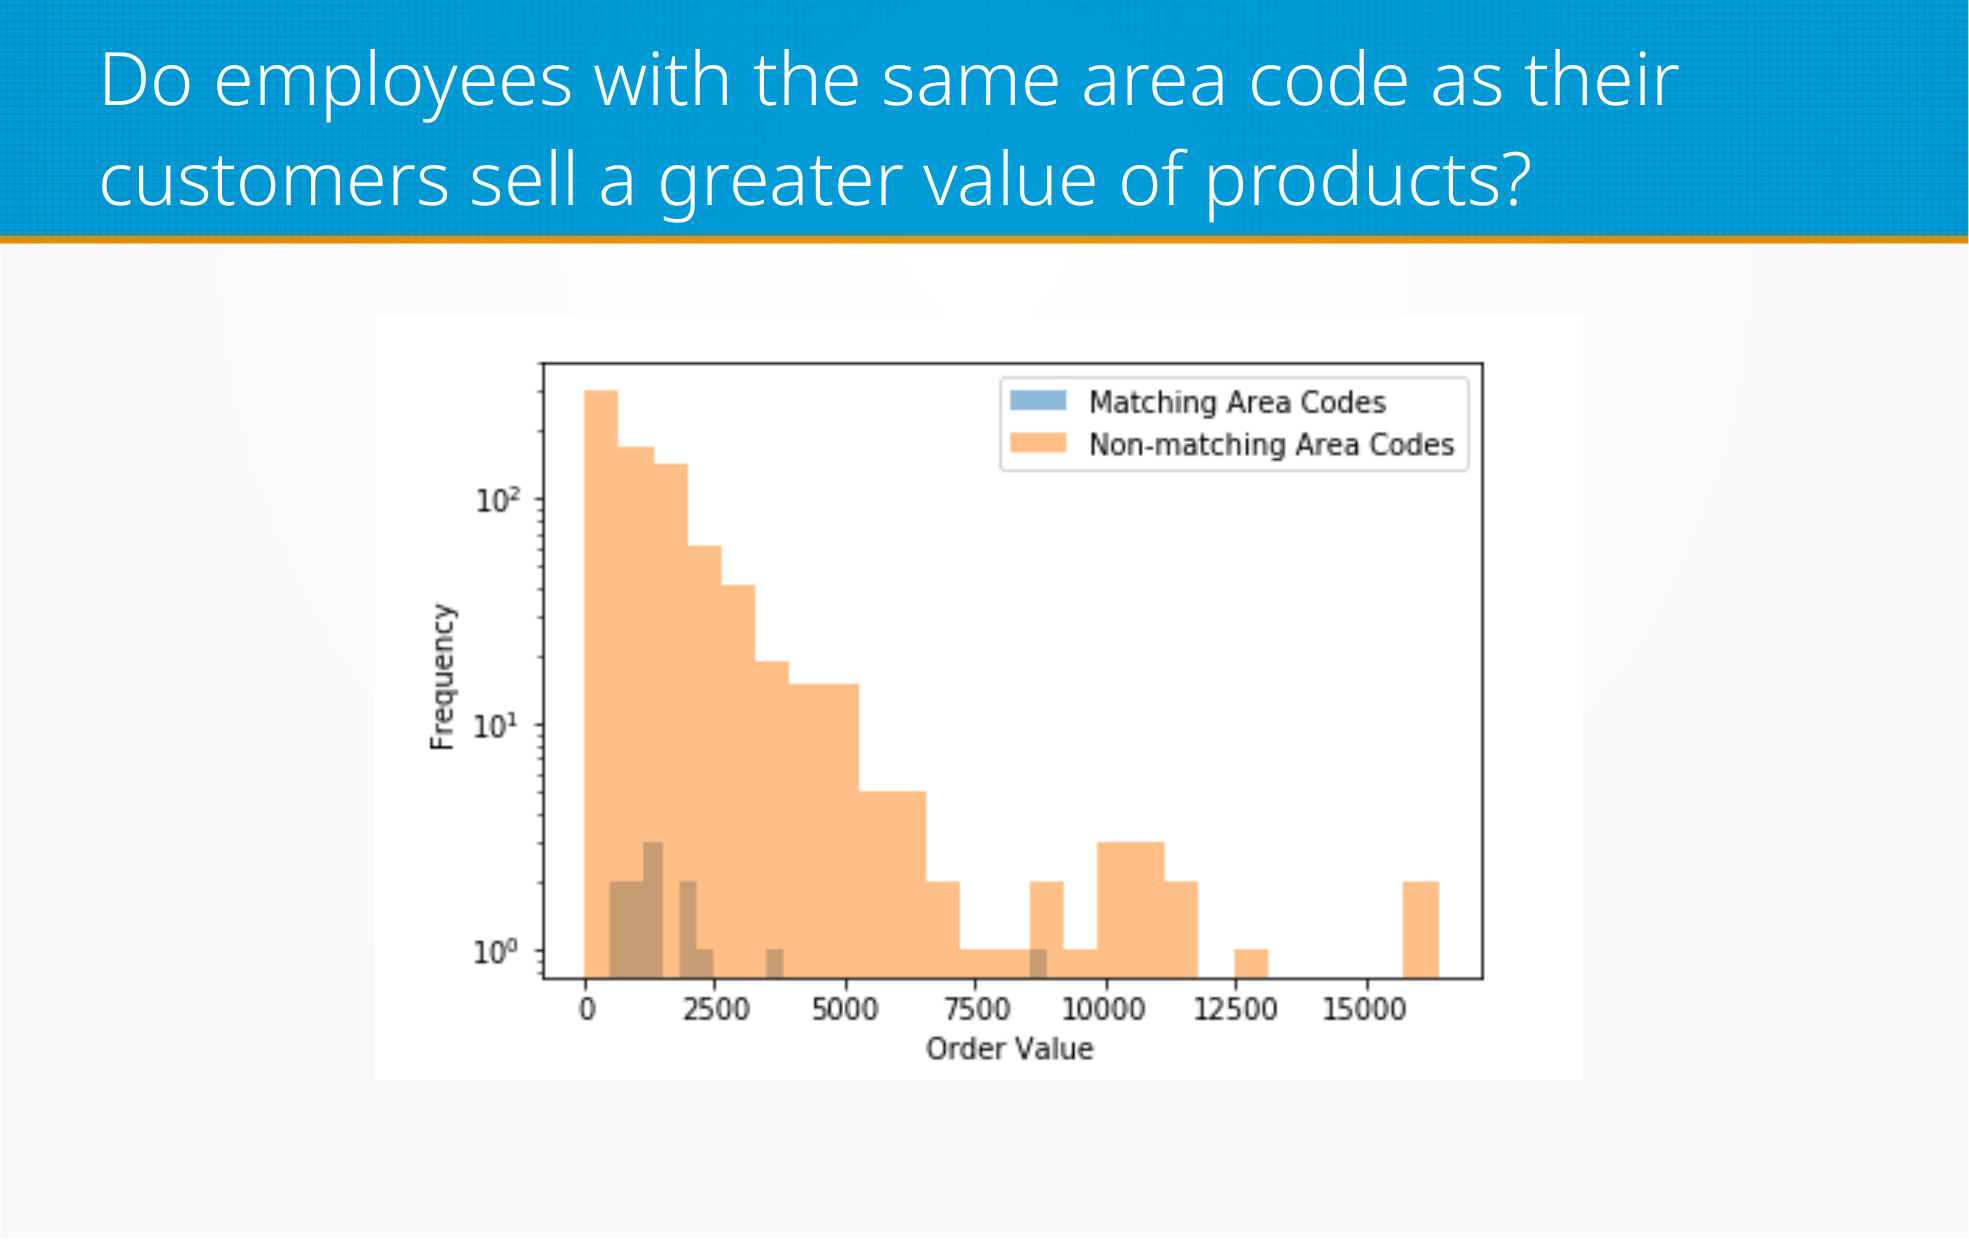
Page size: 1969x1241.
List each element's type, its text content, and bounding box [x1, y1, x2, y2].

picture [0, 233, 1969, 1241]
title Do employees with the same area code as their customers sell a greater value of products? [98, 19, 1870, 227]
